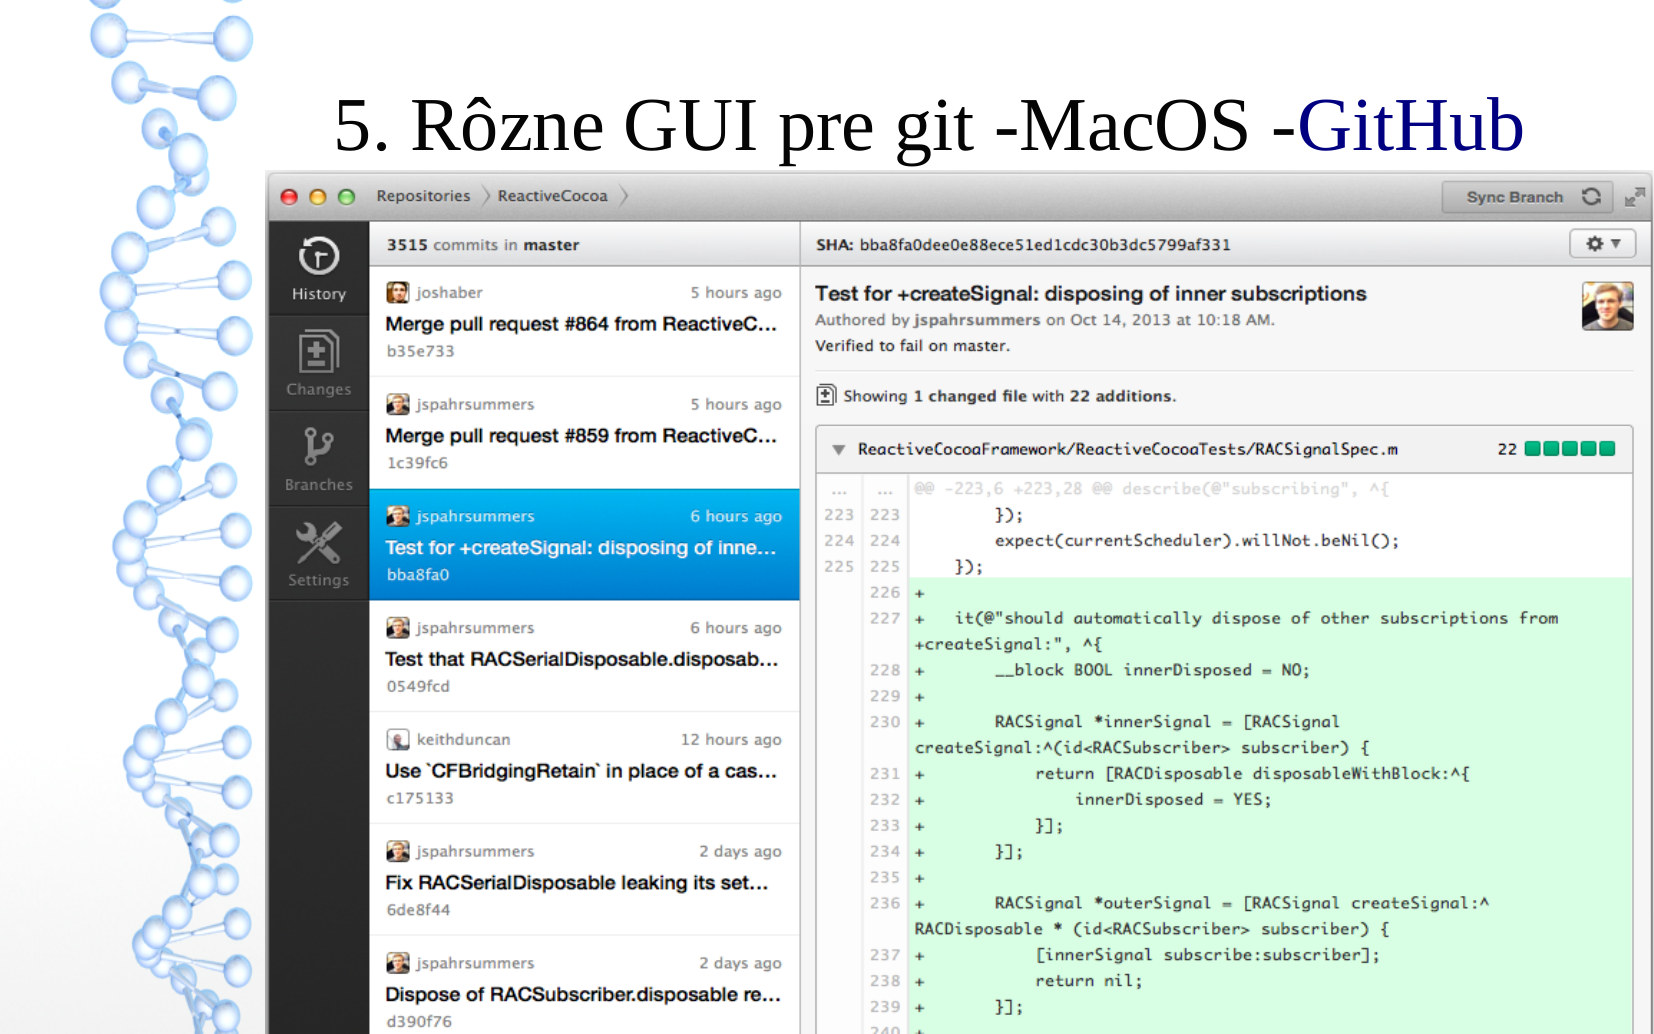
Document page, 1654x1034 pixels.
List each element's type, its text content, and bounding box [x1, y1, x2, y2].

title 5. Rôzne GUI pre git -MacOS -GitHub [265, 39, 1595, 170]
picture [0, 0, 1654, 1034]
